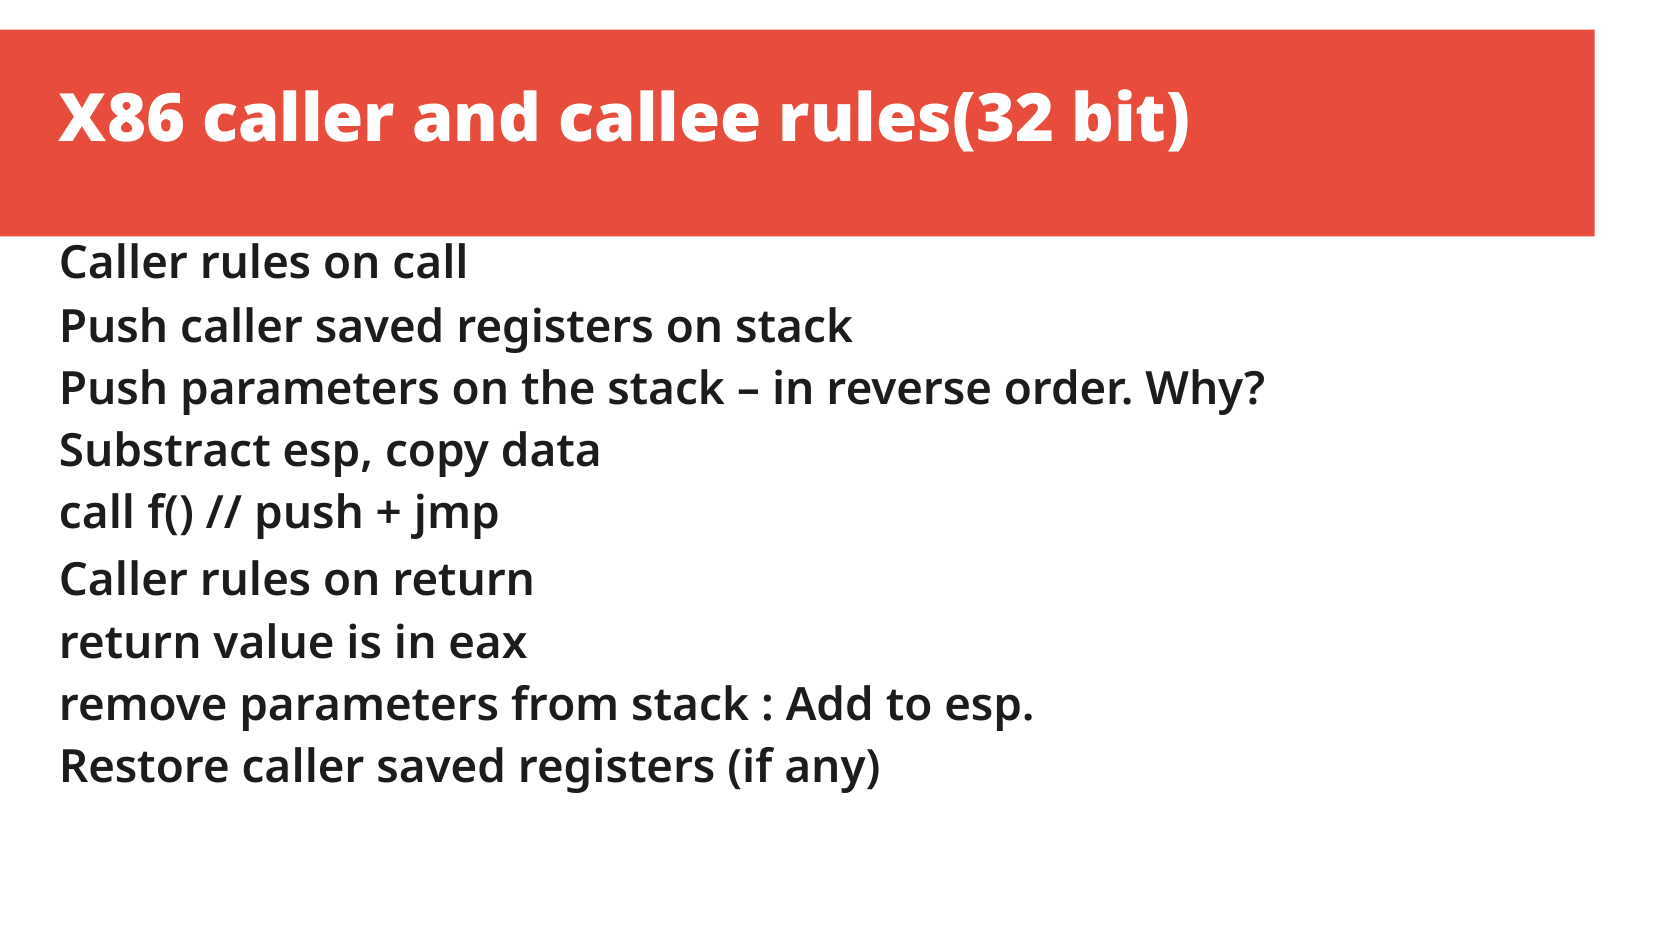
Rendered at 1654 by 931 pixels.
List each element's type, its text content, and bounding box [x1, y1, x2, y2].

list Caller rules on call Push caller saved registers on stack Push parameters on the stack – in reverse order. Why? Substract esp, copy data call f() // push + jmp Caller rules on return return value is in eax remove parameters from stack : Add to esp. Restore caller saved registers (if any) [59, 243, 1565, 820]
title X86 caller and callee rules(32 bit) [59, 44, 1595, 156]
